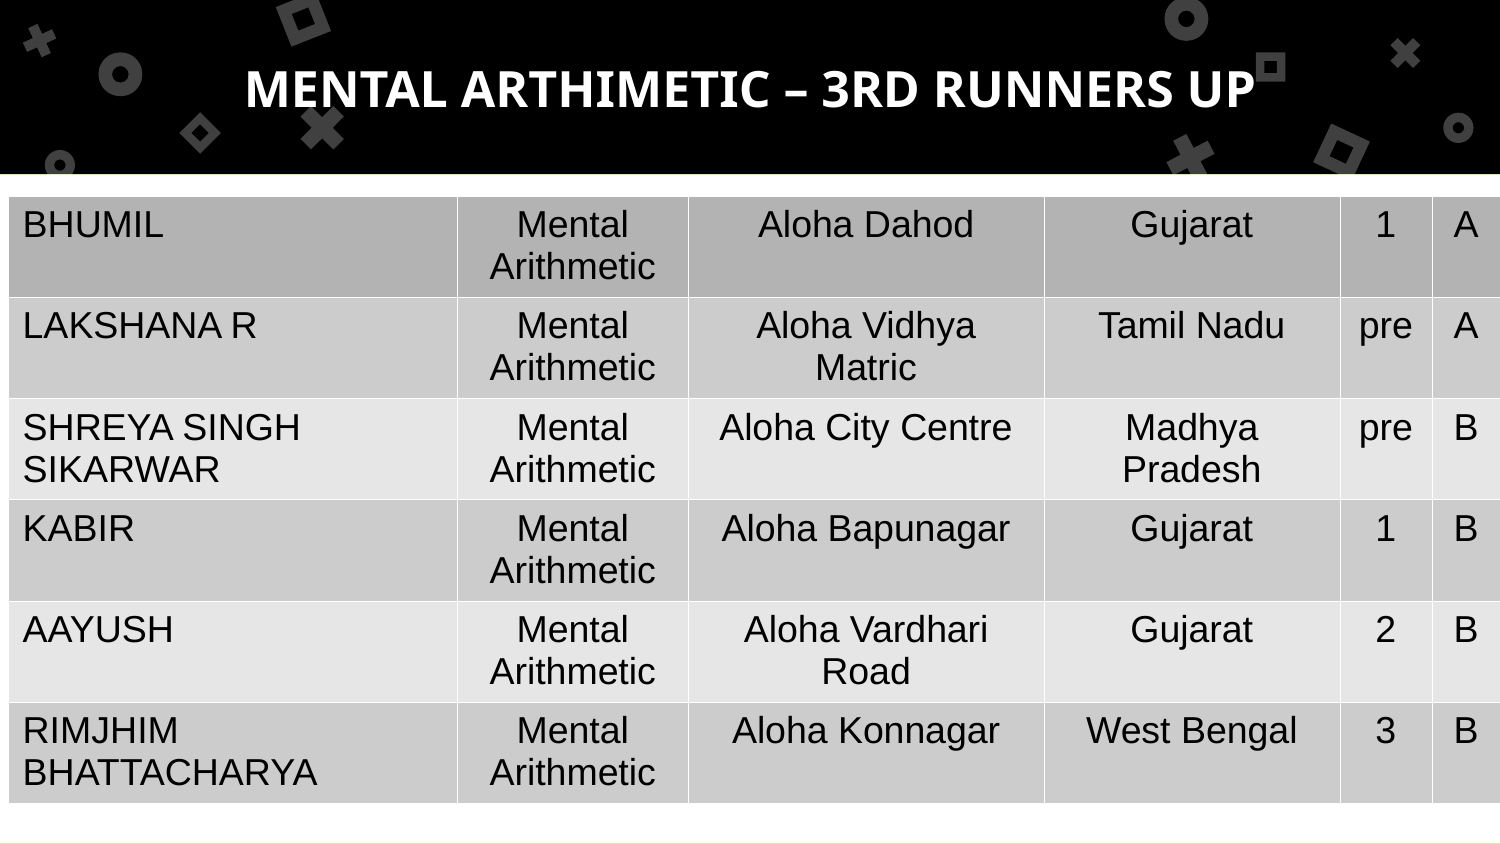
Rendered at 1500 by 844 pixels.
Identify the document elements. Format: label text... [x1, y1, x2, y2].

table_header A [1433, 197, 1500, 297]
table_cell pre [1341, 399, 1432, 499]
table_header Mental Arithmetic [458, 197, 688, 297]
table_cell Madhya Pradesh [1045, 399, 1340, 499]
table_header BHUMIL [9, 197, 457, 297]
table_cell Mental Arithmetic [458, 298, 688, 398]
table_cell B [1433, 703, 1500, 803]
table_header Gujarat [1045, 197, 1340, 297]
table_cell A [1433, 298, 1500, 398]
table_cell Mental Arithmetic [458, 399, 688, 499]
table_cell 3 [1341, 703, 1432, 803]
table_cell Gujarat [1045, 500, 1340, 601]
table_cell Mental Arithmetic [458, 602, 688, 702]
table_cell Aloha Vardhari Road [689, 602, 1044, 702]
table_cell Aloha Vidhya Matric [689, 298, 1044, 398]
table_header Aloha Dahod [689, 197, 1044, 297]
table_cell Mental Arithmetic [458, 500, 688, 601]
table_cell Aloha Bapunagar [689, 500, 1044, 601]
table_cell AAYUSH [9, 602, 457, 702]
table_cell 1 [1341, 500, 1432, 601]
table_cell pre [1341, 298, 1432, 398]
table_cell RIMJHIM BHATTACHARYA [9, 703, 457, 803]
table_cell Mental Arithmetic [458, 703, 688, 803]
table_cell 2 [1341, 602, 1432, 702]
table_cell B [1433, 399, 1500, 499]
table_cell Aloha Konnagar [689, 703, 1044, 803]
table_cell B [1433, 602, 1500, 702]
text_box MENTAL ARTHIMETIC – 3RD RUNNERS UP [75, 0, 1425, 175]
table_cell West Bengal [1045, 703, 1340, 803]
table_cell B [1433, 500, 1500, 601]
table_cell SHREYA SINGH SIKARWAR [9, 399, 457, 499]
table_cell Gujarat [1045, 602, 1340, 702]
table_cell Tamil Nadu [1045, 298, 1340, 398]
table_cell LAKSHANA R [9, 298, 457, 398]
table_cell KABIR [9, 500, 457, 601]
table_header 1 [1341, 197, 1432, 297]
table_cell Aloha City Centre [689, 399, 1044, 499]
